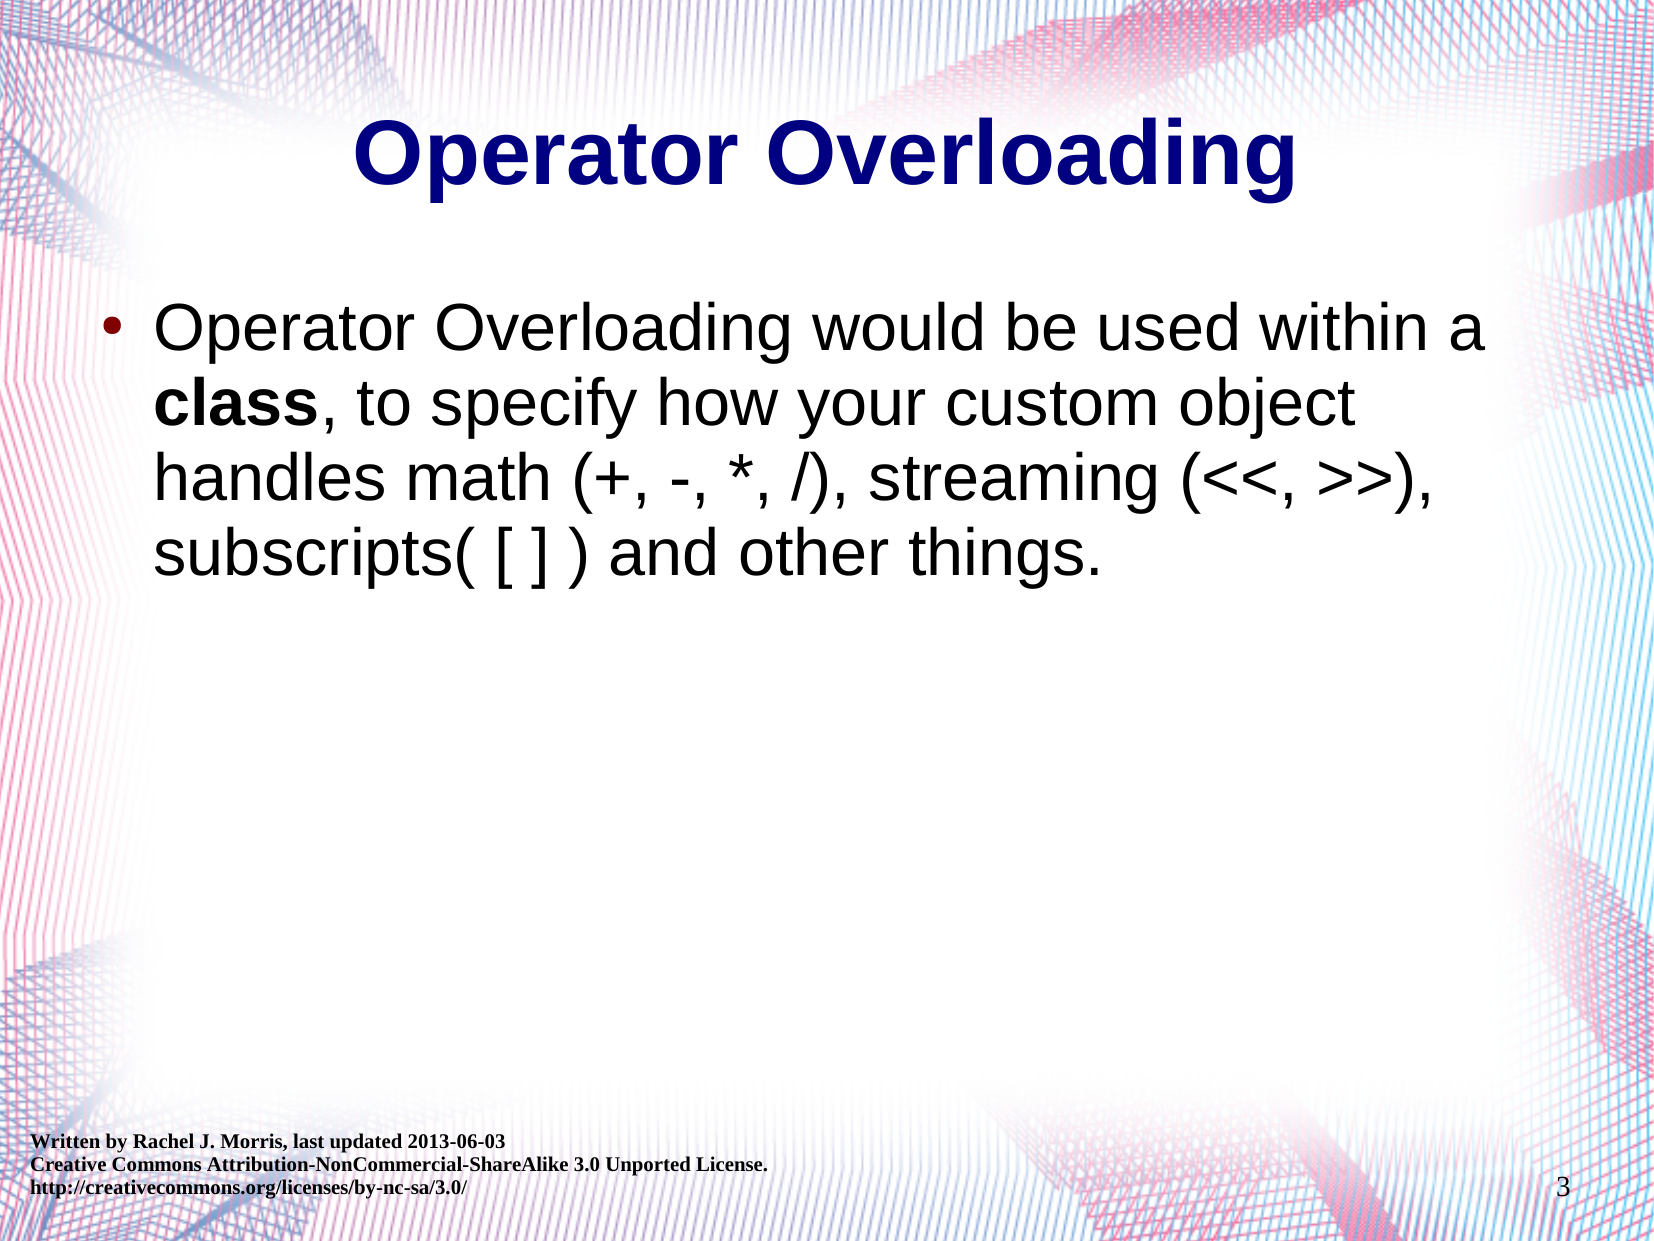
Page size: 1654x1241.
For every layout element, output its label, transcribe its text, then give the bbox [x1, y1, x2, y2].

title Operator Overloading [82, 49, 1571, 257]
list Operator Overloading would be used within a class, to specify how your custom object handles math (+, -, *, /), streaming (<<, >>), subscripts( [ ] ) and other things. [82, 290, 1571, 1010]
picture [0, 0, 1654, 1241]
